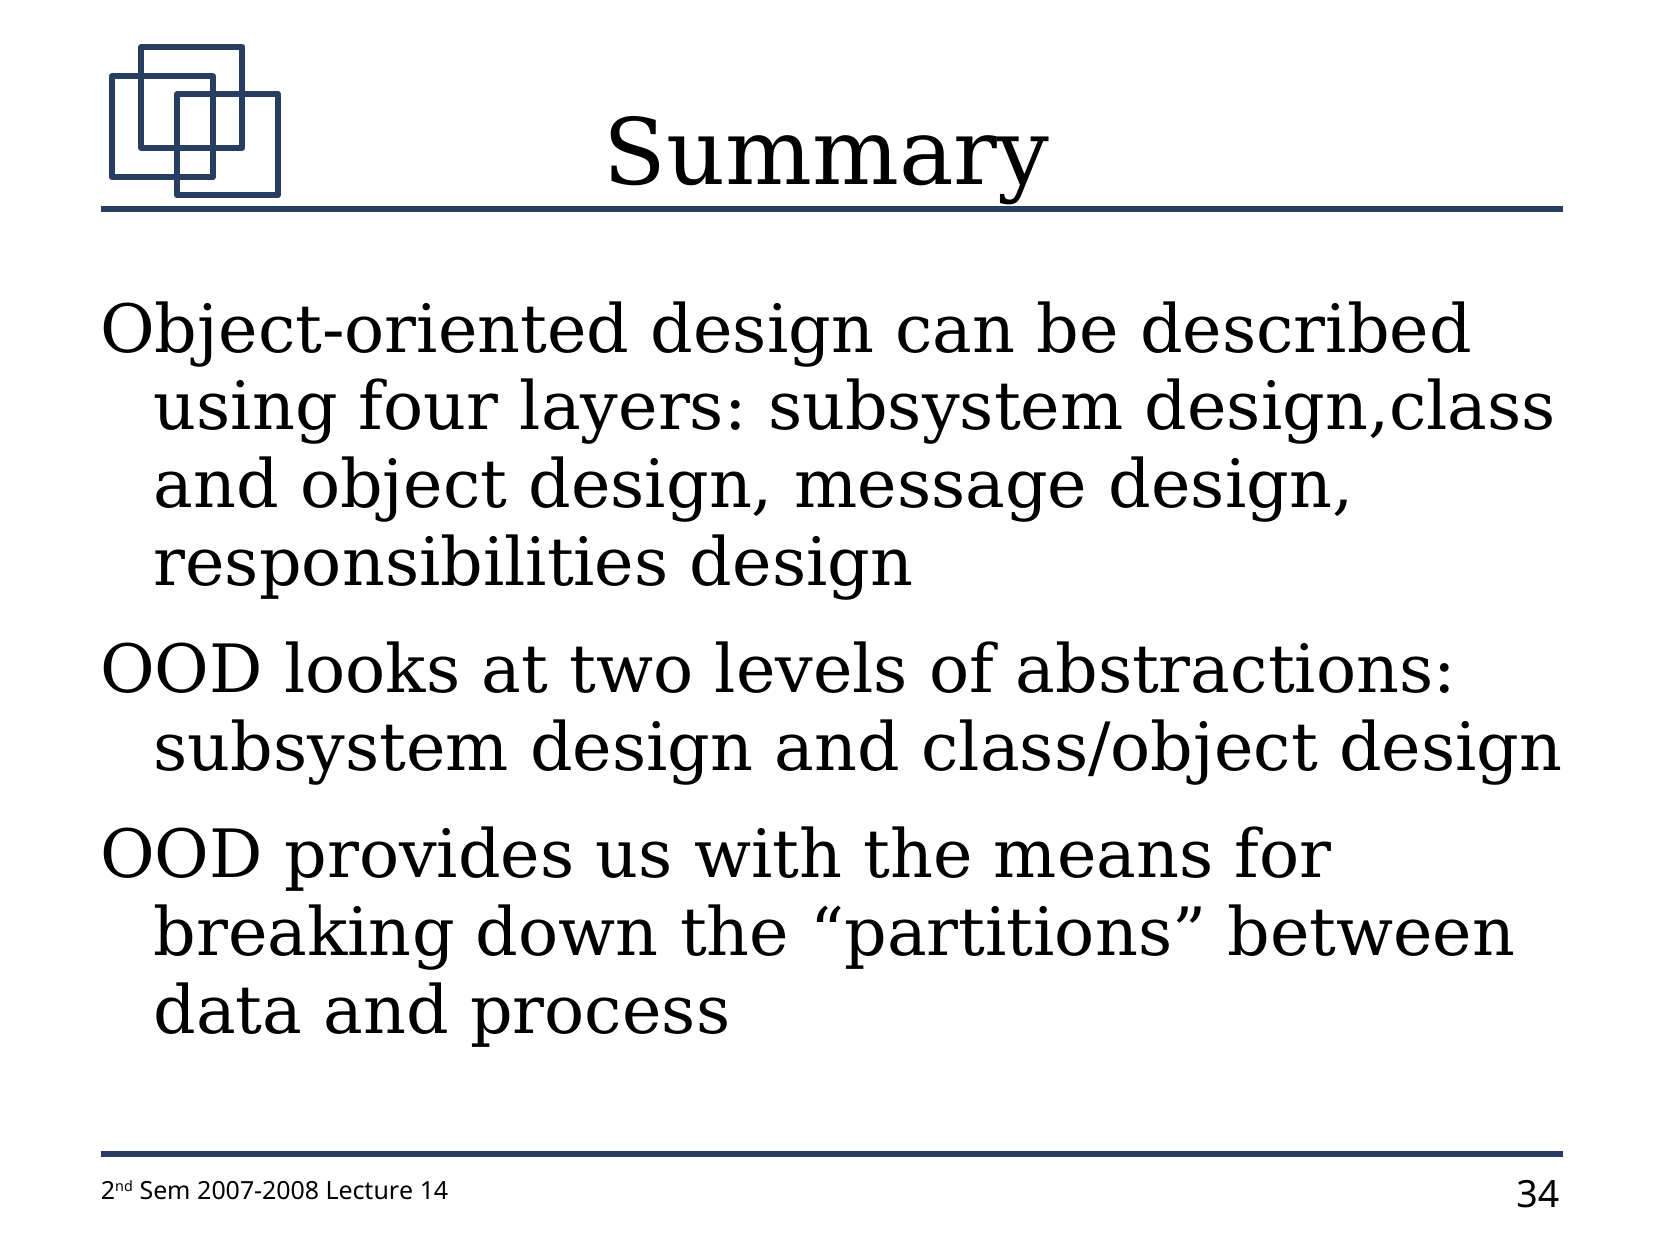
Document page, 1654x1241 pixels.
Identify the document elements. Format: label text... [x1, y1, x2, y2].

list Object-oriented design can be described using four layers: subsystem design,class and object design, message design, responsibilities design OOD looks at two levels of abstractions: subsystem design and class/object design OOD provides us with the means for breaking down the “partitions” between data and process [82, 290, 1571, 1109]
title Summary [82, 49, 1571, 257]
